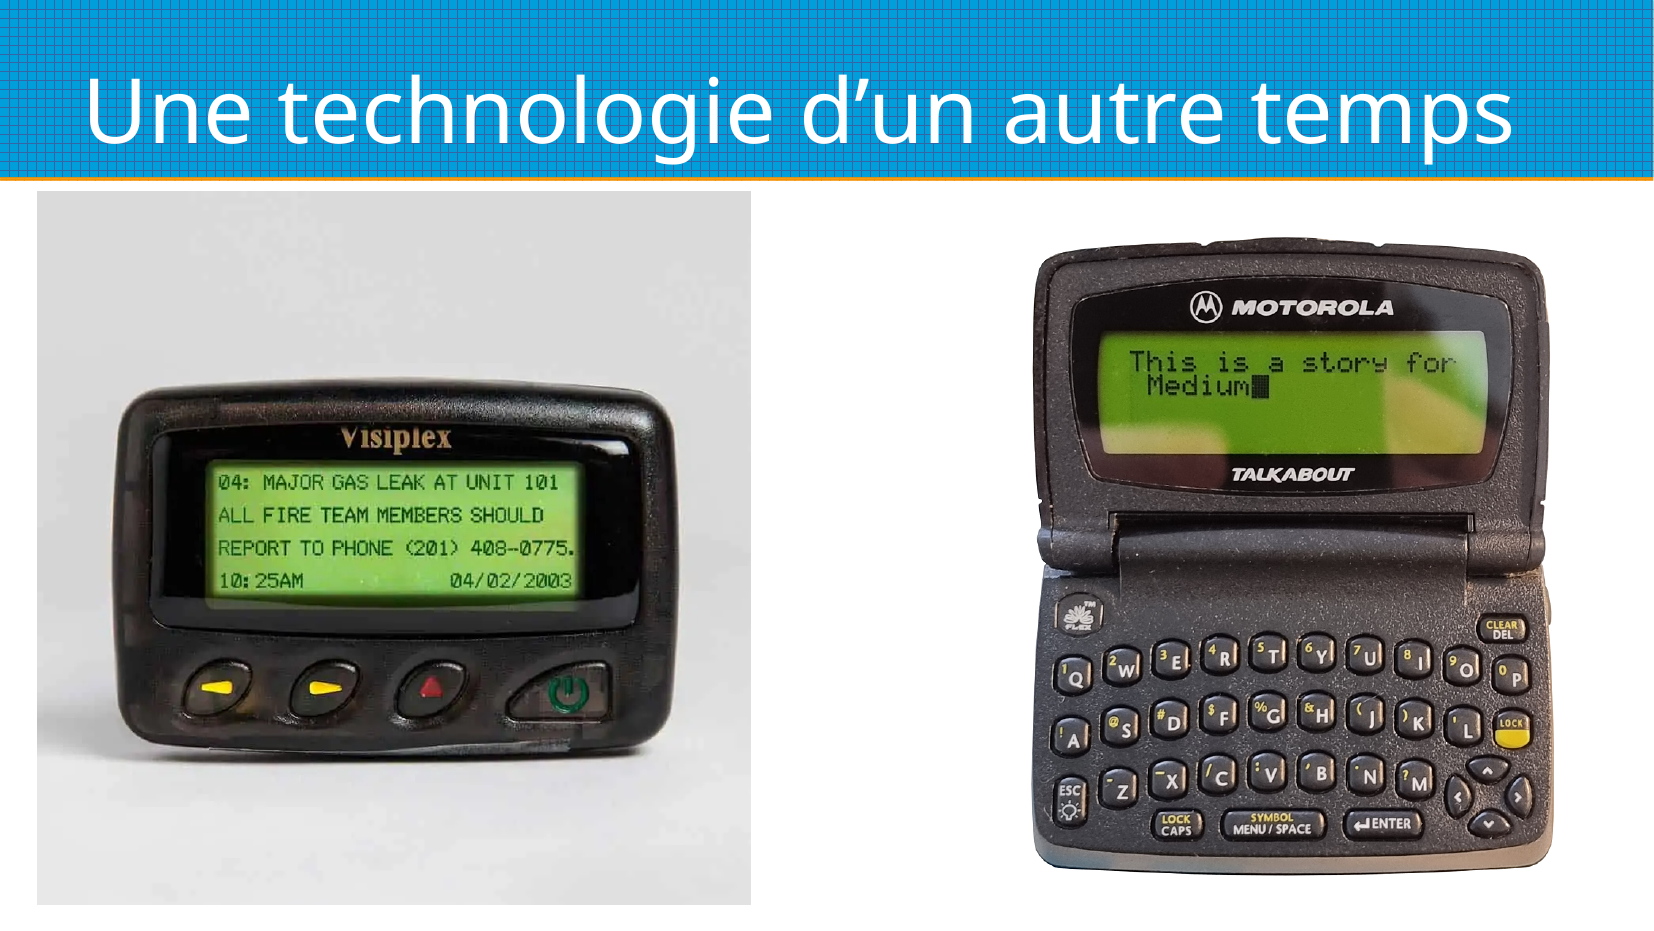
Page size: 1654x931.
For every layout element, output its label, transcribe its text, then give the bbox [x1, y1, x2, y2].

picture [778, 224, 1654, 897]
title Une technologie d’un autre temps [82, 14, 1571, 171]
picture [37, 191, 751, 905]
